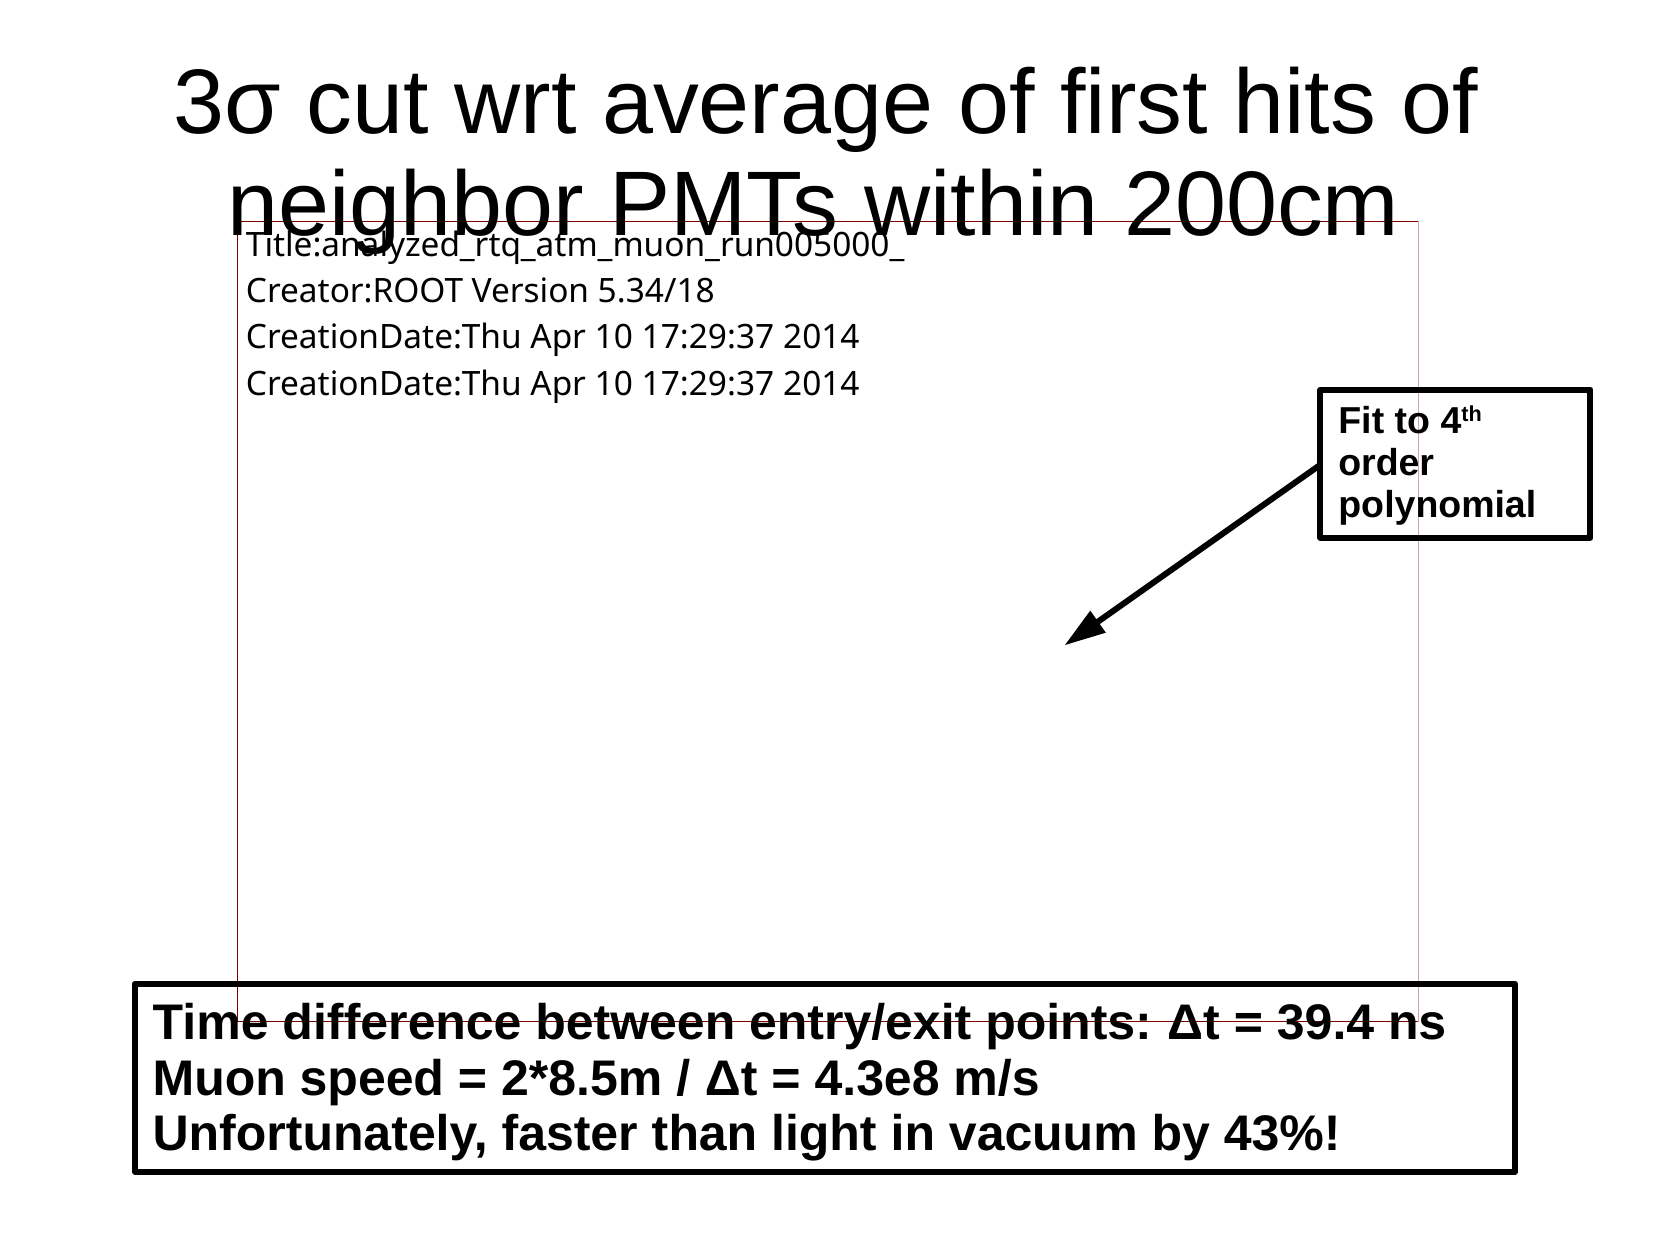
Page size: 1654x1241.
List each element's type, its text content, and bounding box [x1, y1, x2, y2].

text_box Fit to 4th order polynomial [1320, 389, 1591, 538]
title 3σ cut wrt average of first hits of neighbor PMTs within 200cm [82, 49, 1571, 257]
picture [235, 257, 1419, 981]
text_box Time difference between entry/exit points: Δt = 39.4 ns Muon speed = 2*8.5m / Δt = 4.3e8 m/s Unfortunately, faster than light in vacuum by 43%! [135, 983, 1516, 1172]
